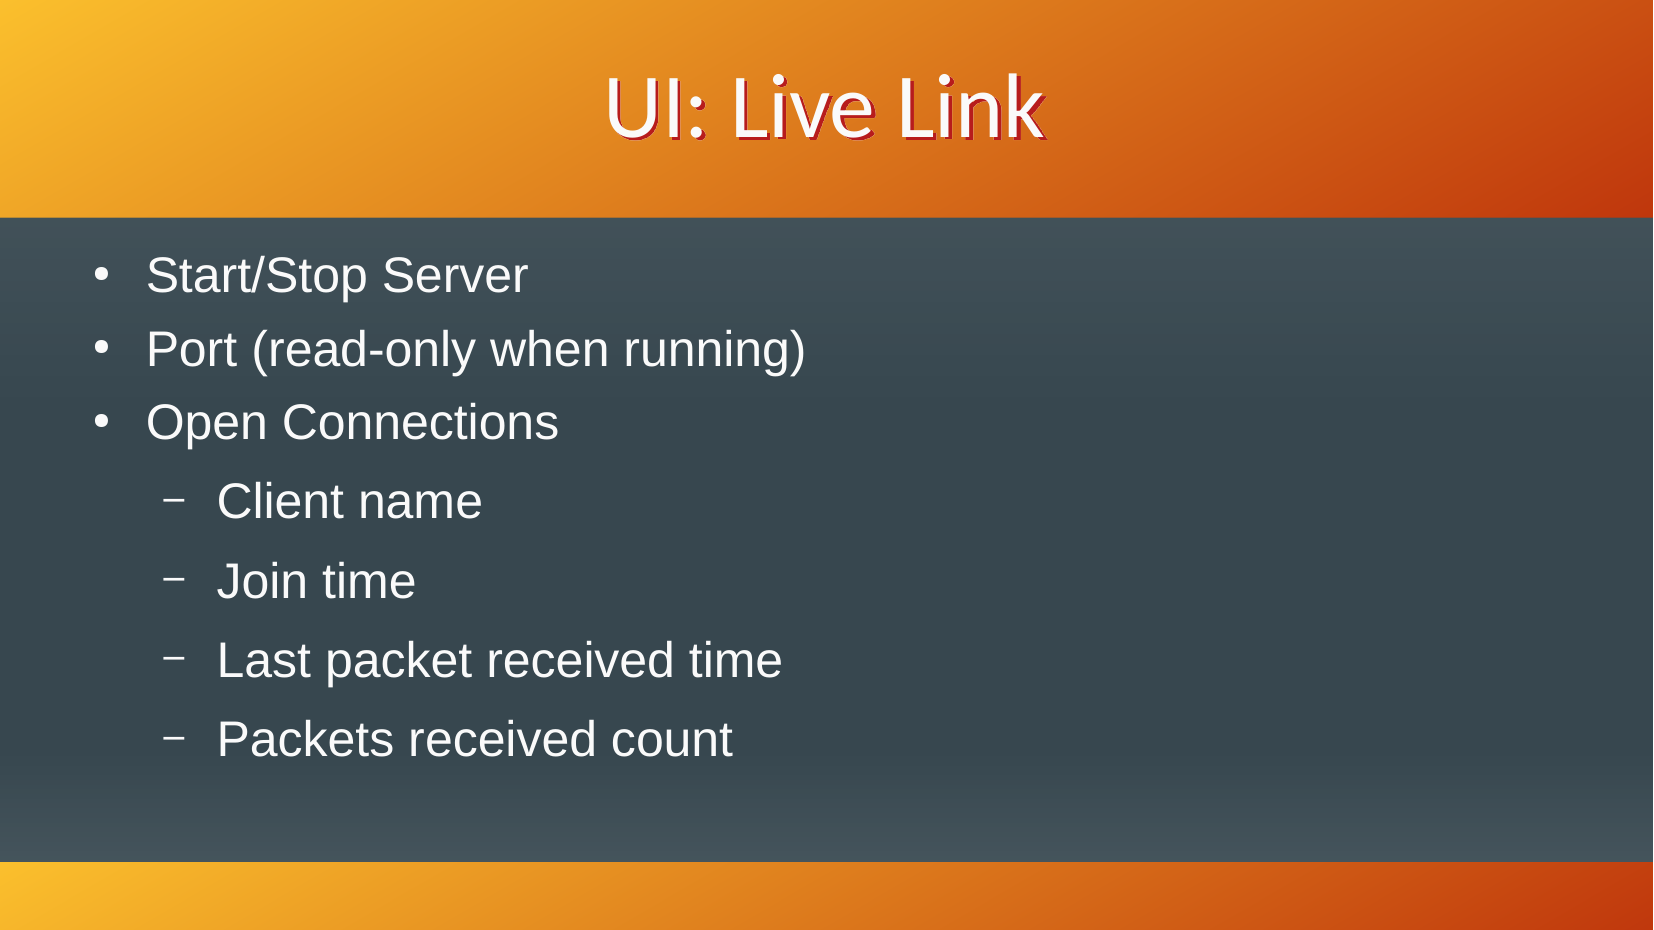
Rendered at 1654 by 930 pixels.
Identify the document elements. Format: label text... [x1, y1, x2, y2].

list Start/Stop Server Port (read-only when running) Open Connections Client name Join time Last packet received time Packets received count [74, 247, 1575, 825]
title UI: Live Link [74, 37, 1575, 193]
